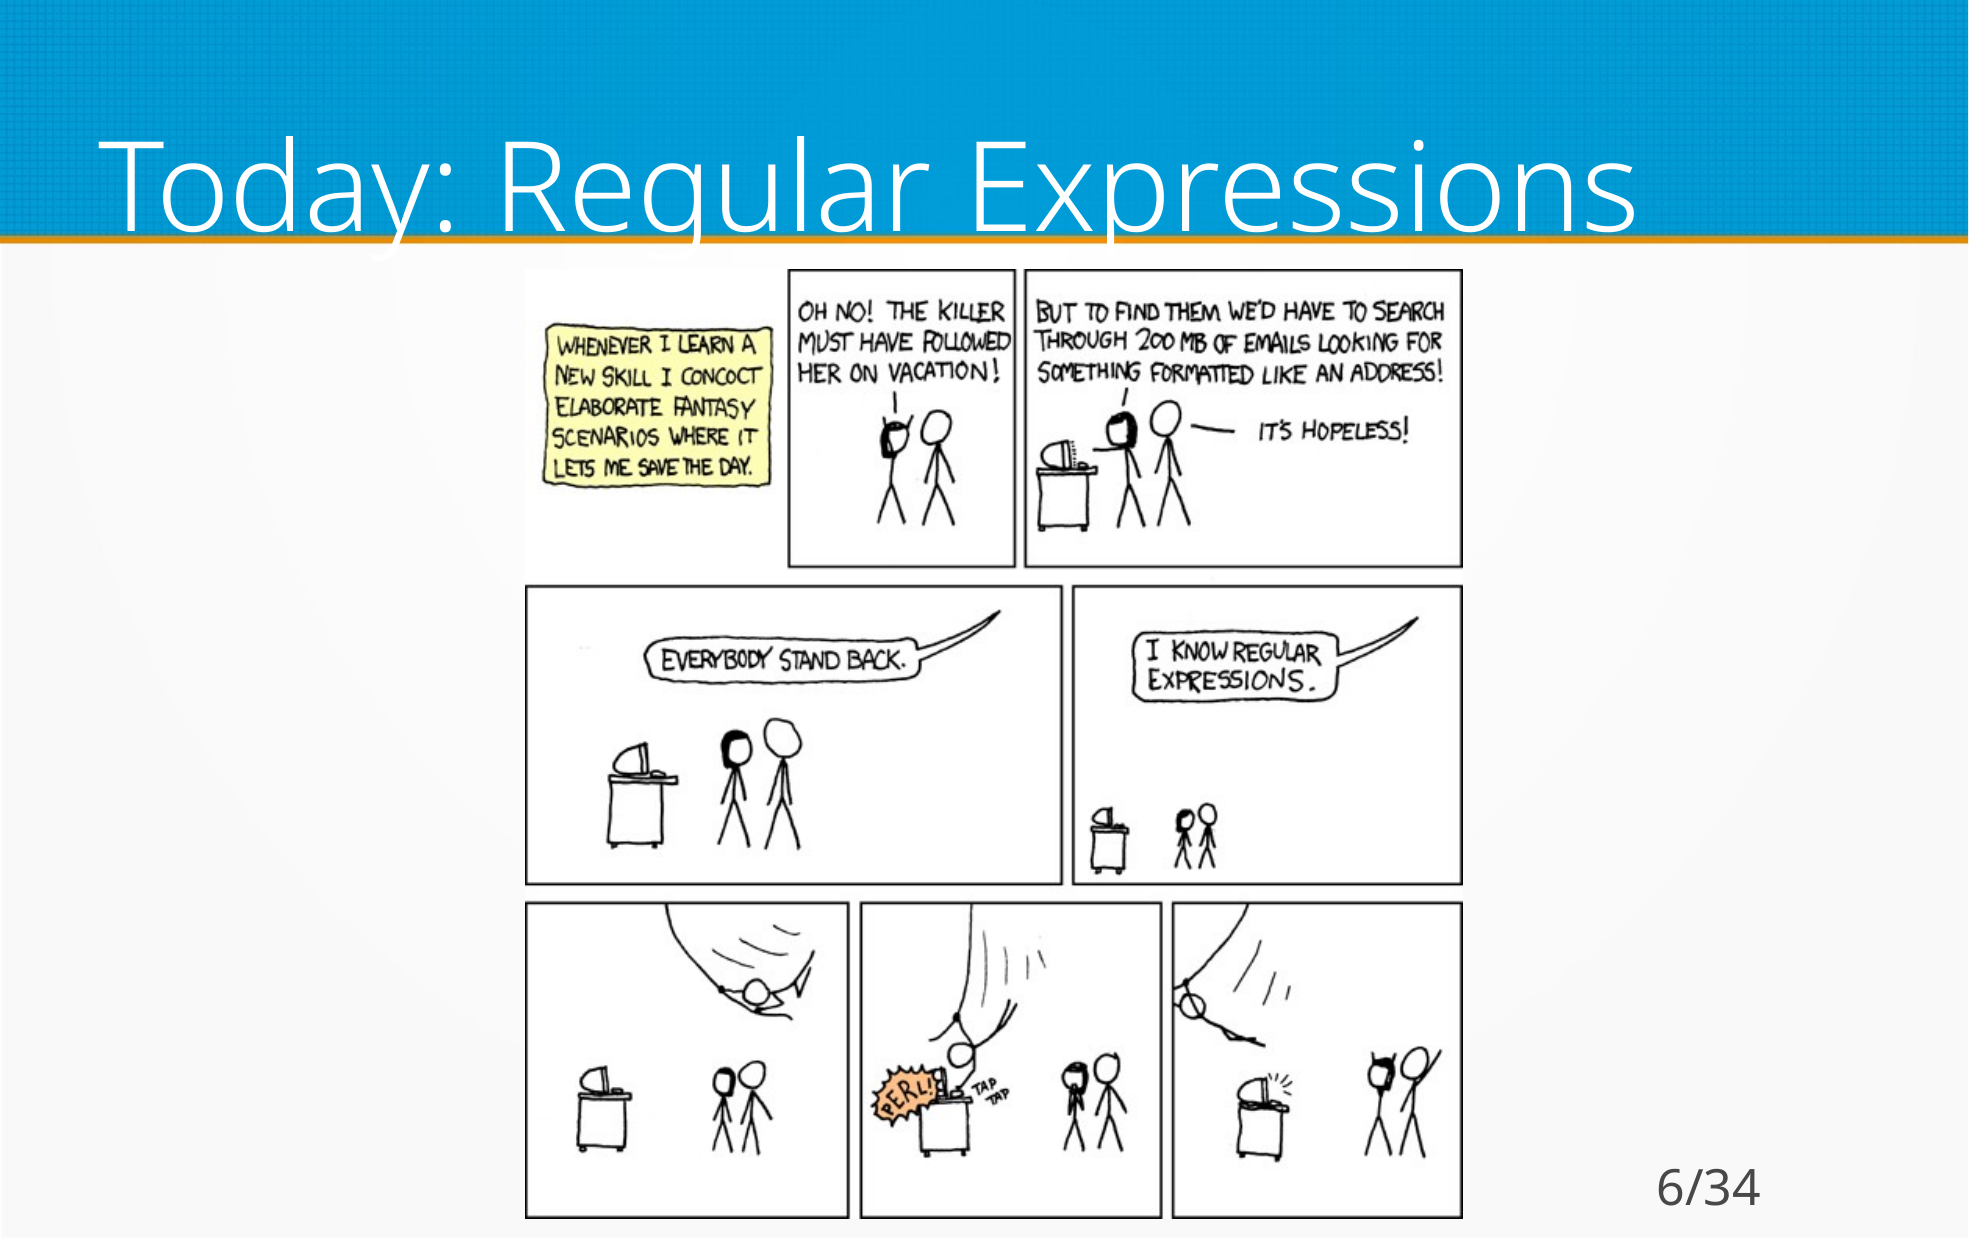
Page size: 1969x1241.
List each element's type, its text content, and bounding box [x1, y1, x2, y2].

picture [0, 233, 1969, 1241]
title Today: Regular Expressions [98, 49, 1870, 257]
